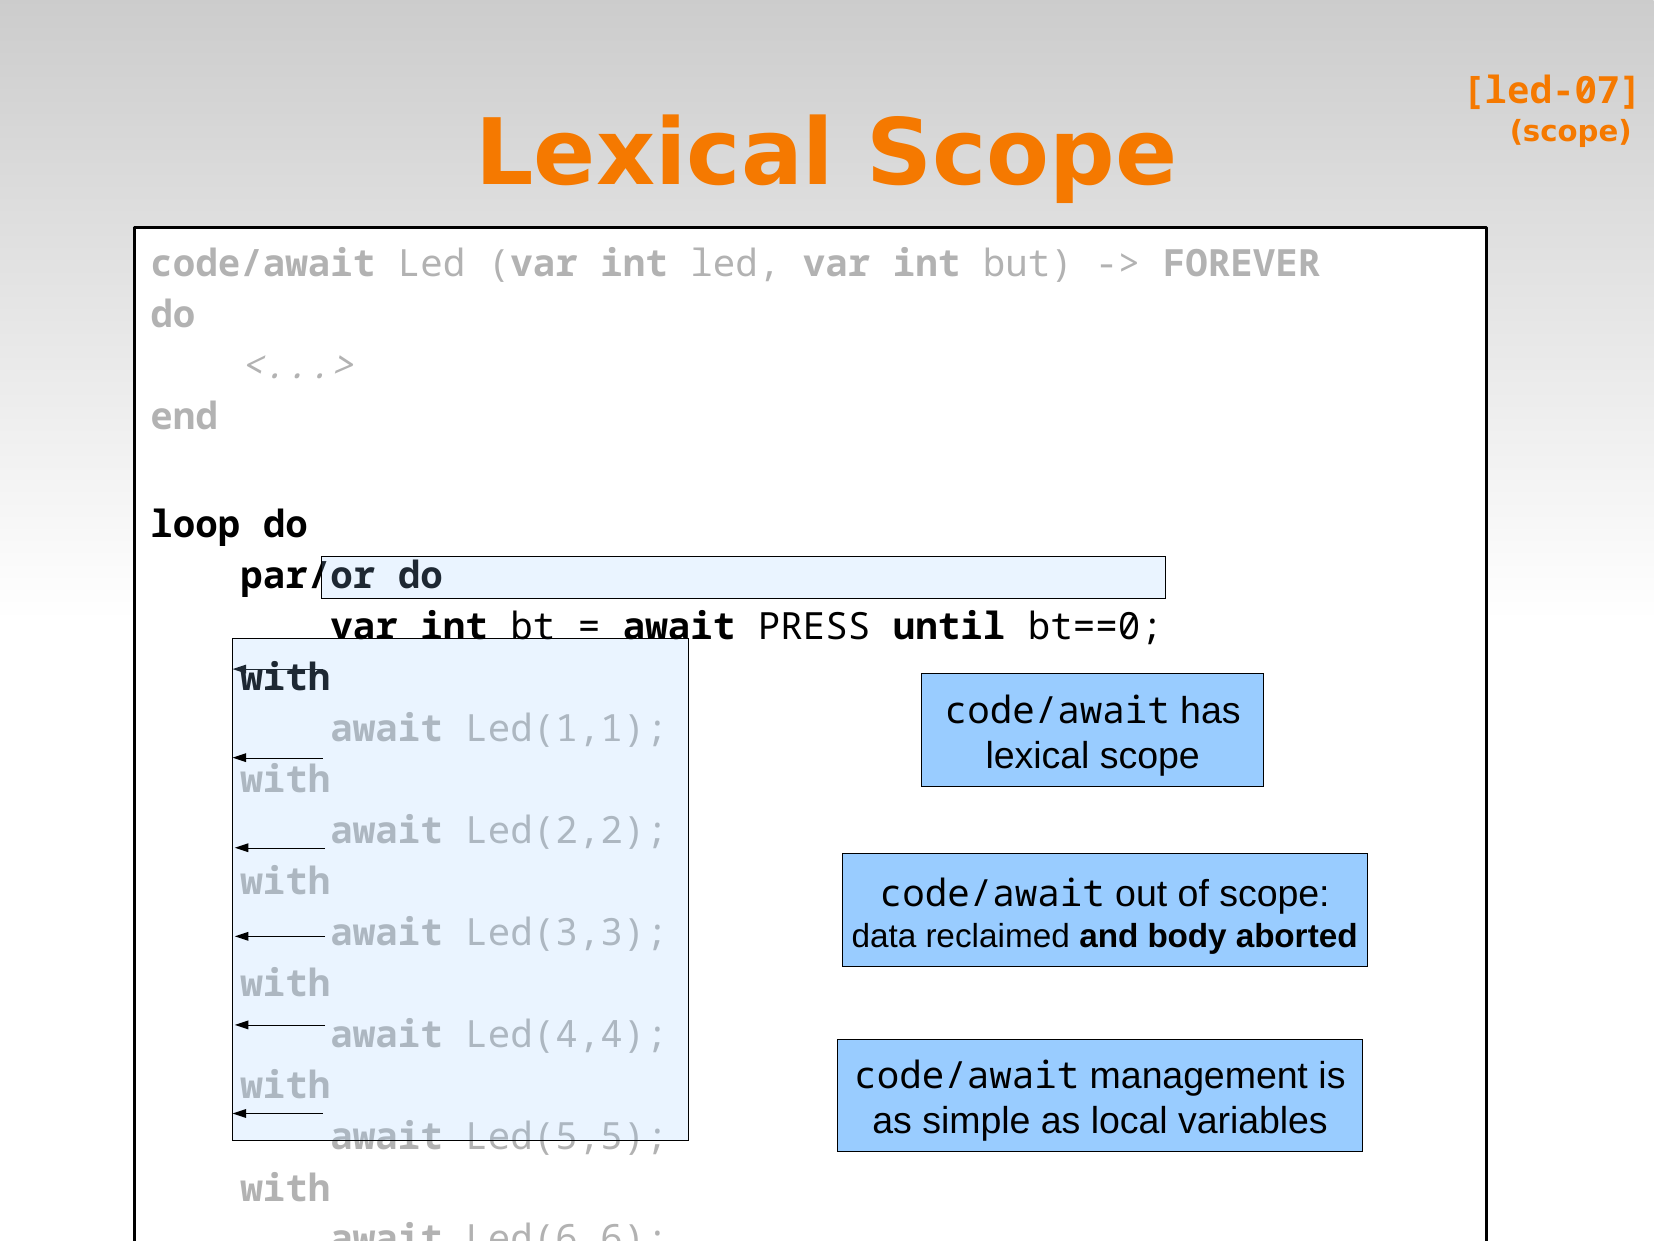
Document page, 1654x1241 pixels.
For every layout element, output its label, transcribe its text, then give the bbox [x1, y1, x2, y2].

text_box code/await Led (var int led, var int but) -> FOREVER do <...> end loop do par/or do var int bt = await PRESS until bt==0; with await Led(1,1); with await Led(2,2); with await Led(3,3); with await Led(4,4); with await Led(5,5); with await Led(6,6); end end [134, 257, 1487, 1235]
title Lexical Scope [82, 49, 1571, 257]
text_box [232, 638, 689, 1141]
text_box code/await out of scope: data reclaimed and body aborted [842, 853, 1368, 967]
text_box code/await has lexical scope [921, 673, 1264, 787]
text_box [321, 556, 1166, 599]
text_box code/await management is as simple as local variables [837, 1039, 1363, 1152]
title [led-07] (scope) [153, 2, 1643, 210]
